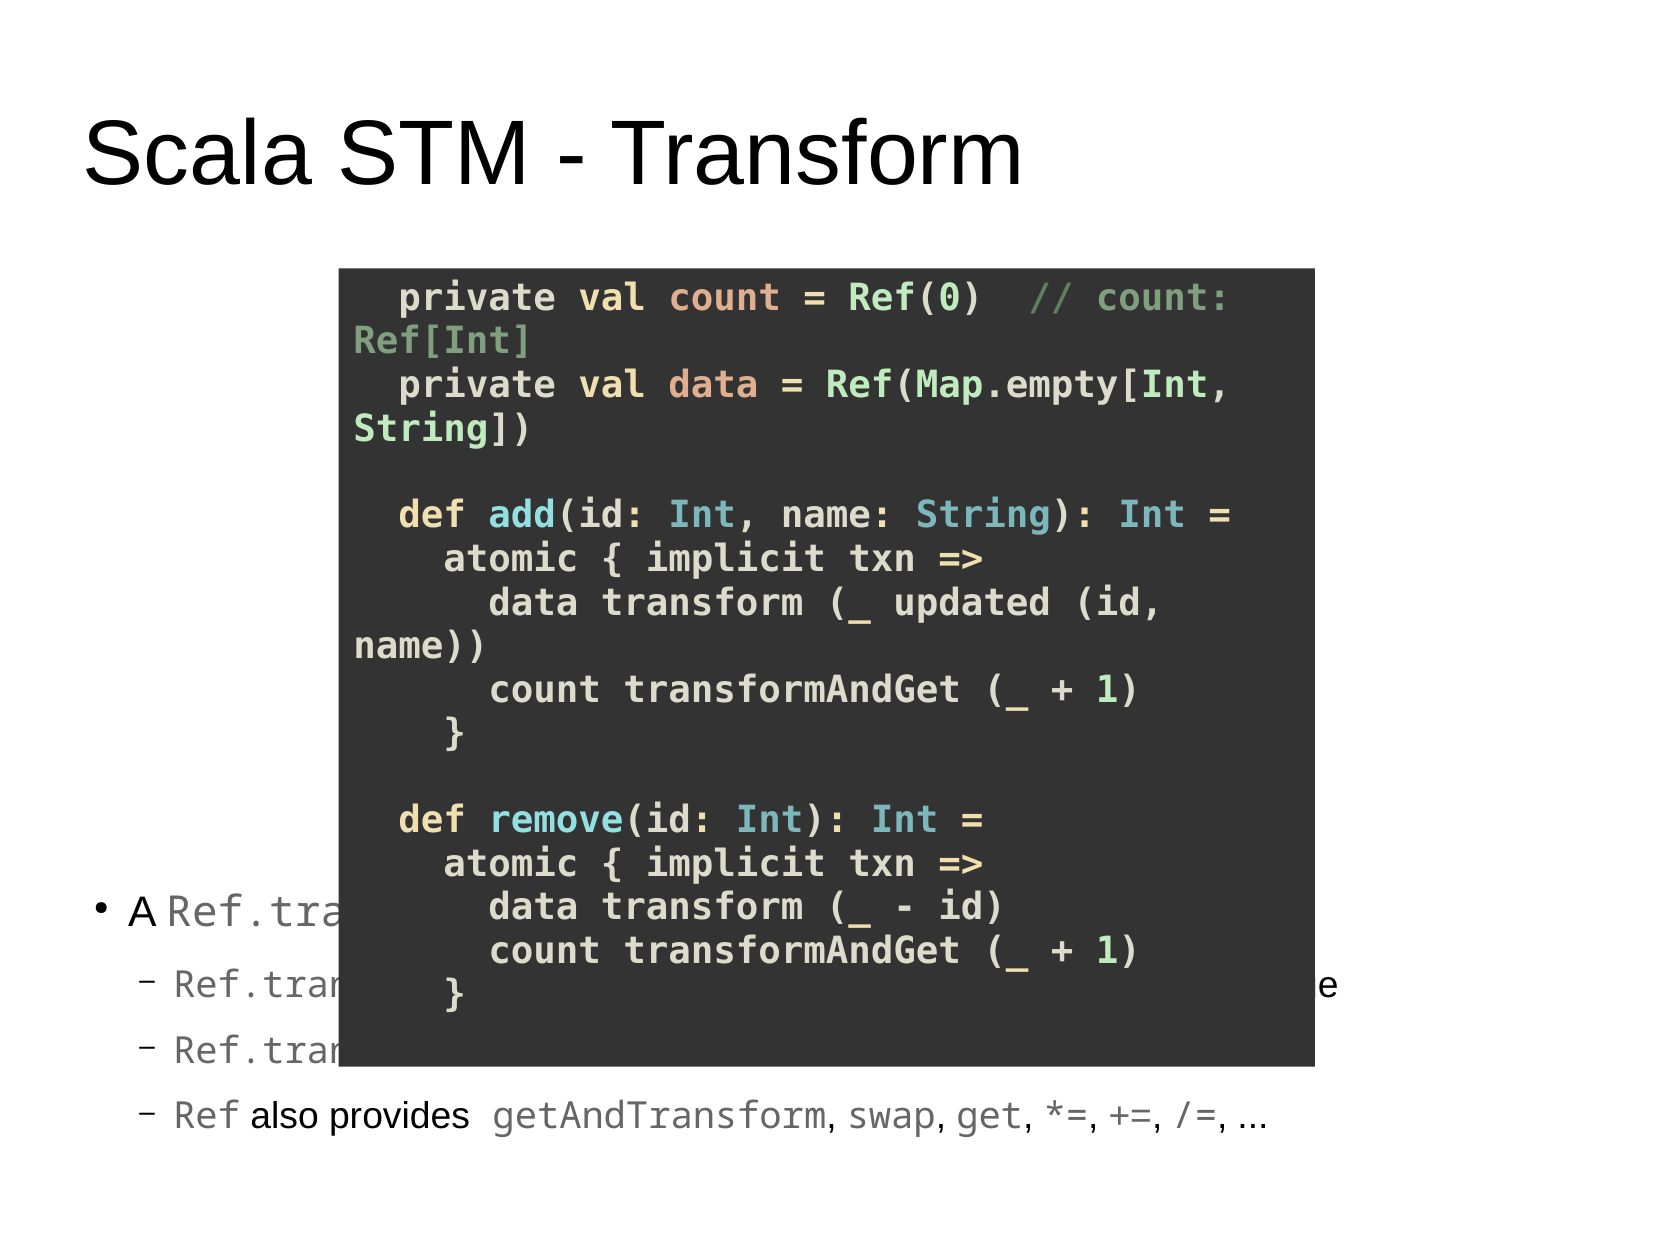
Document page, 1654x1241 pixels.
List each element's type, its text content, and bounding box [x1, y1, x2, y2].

text_box private val count = Ref(0) // count: Ref[Int] private val data = Ref(Map.empty[Int, String]) def add(id: Int, name: String): Int = atomic { implicit txn => data transform (_ updated (id, name)) count transformAndGet (_ + 1) } def remove(id: Int): Int = atomic { implicit txn => data transform (_ - id) count transformAndGet (_ + 1) } [338, 268, 1315, 857]
list A Ref.transform provides a cleaner implementation Ref.transform performs an atomic transformation of the Refs value Ref.transformAndGet also returns the Ref's new value Ref also provides getAndTransform, swap, get, *=, +=, /=, ... [82, 880, 1555, 1145]
title Scala STM - Transform [82, 49, 1571, 257]
